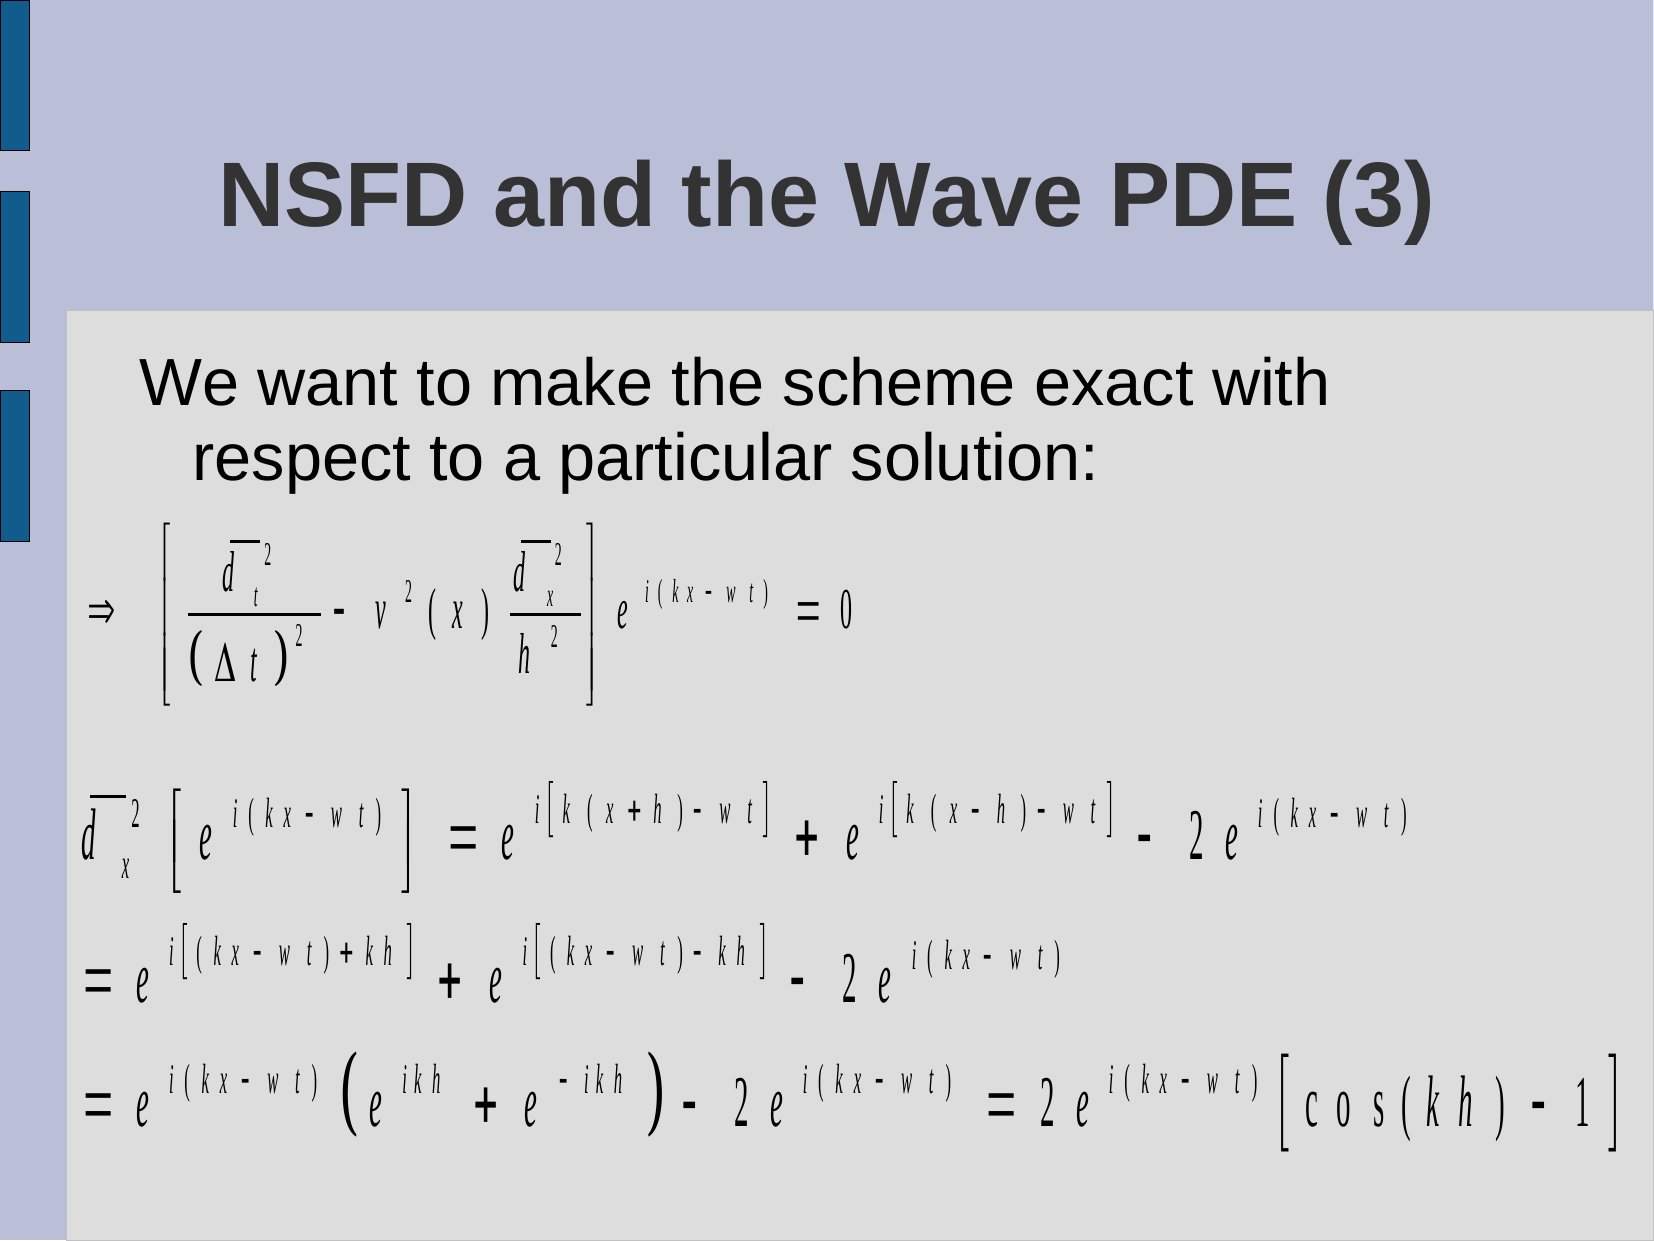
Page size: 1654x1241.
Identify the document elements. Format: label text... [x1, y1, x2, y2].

picture [80, 513, 882, 716]
list We want to make the scheme exact with respect to a particular solution: [121, 344, 1534, 771]
picture [70, 771, 1643, 1179]
title NSFD and the Wave PDE (3) [121, 91, 1534, 299]
